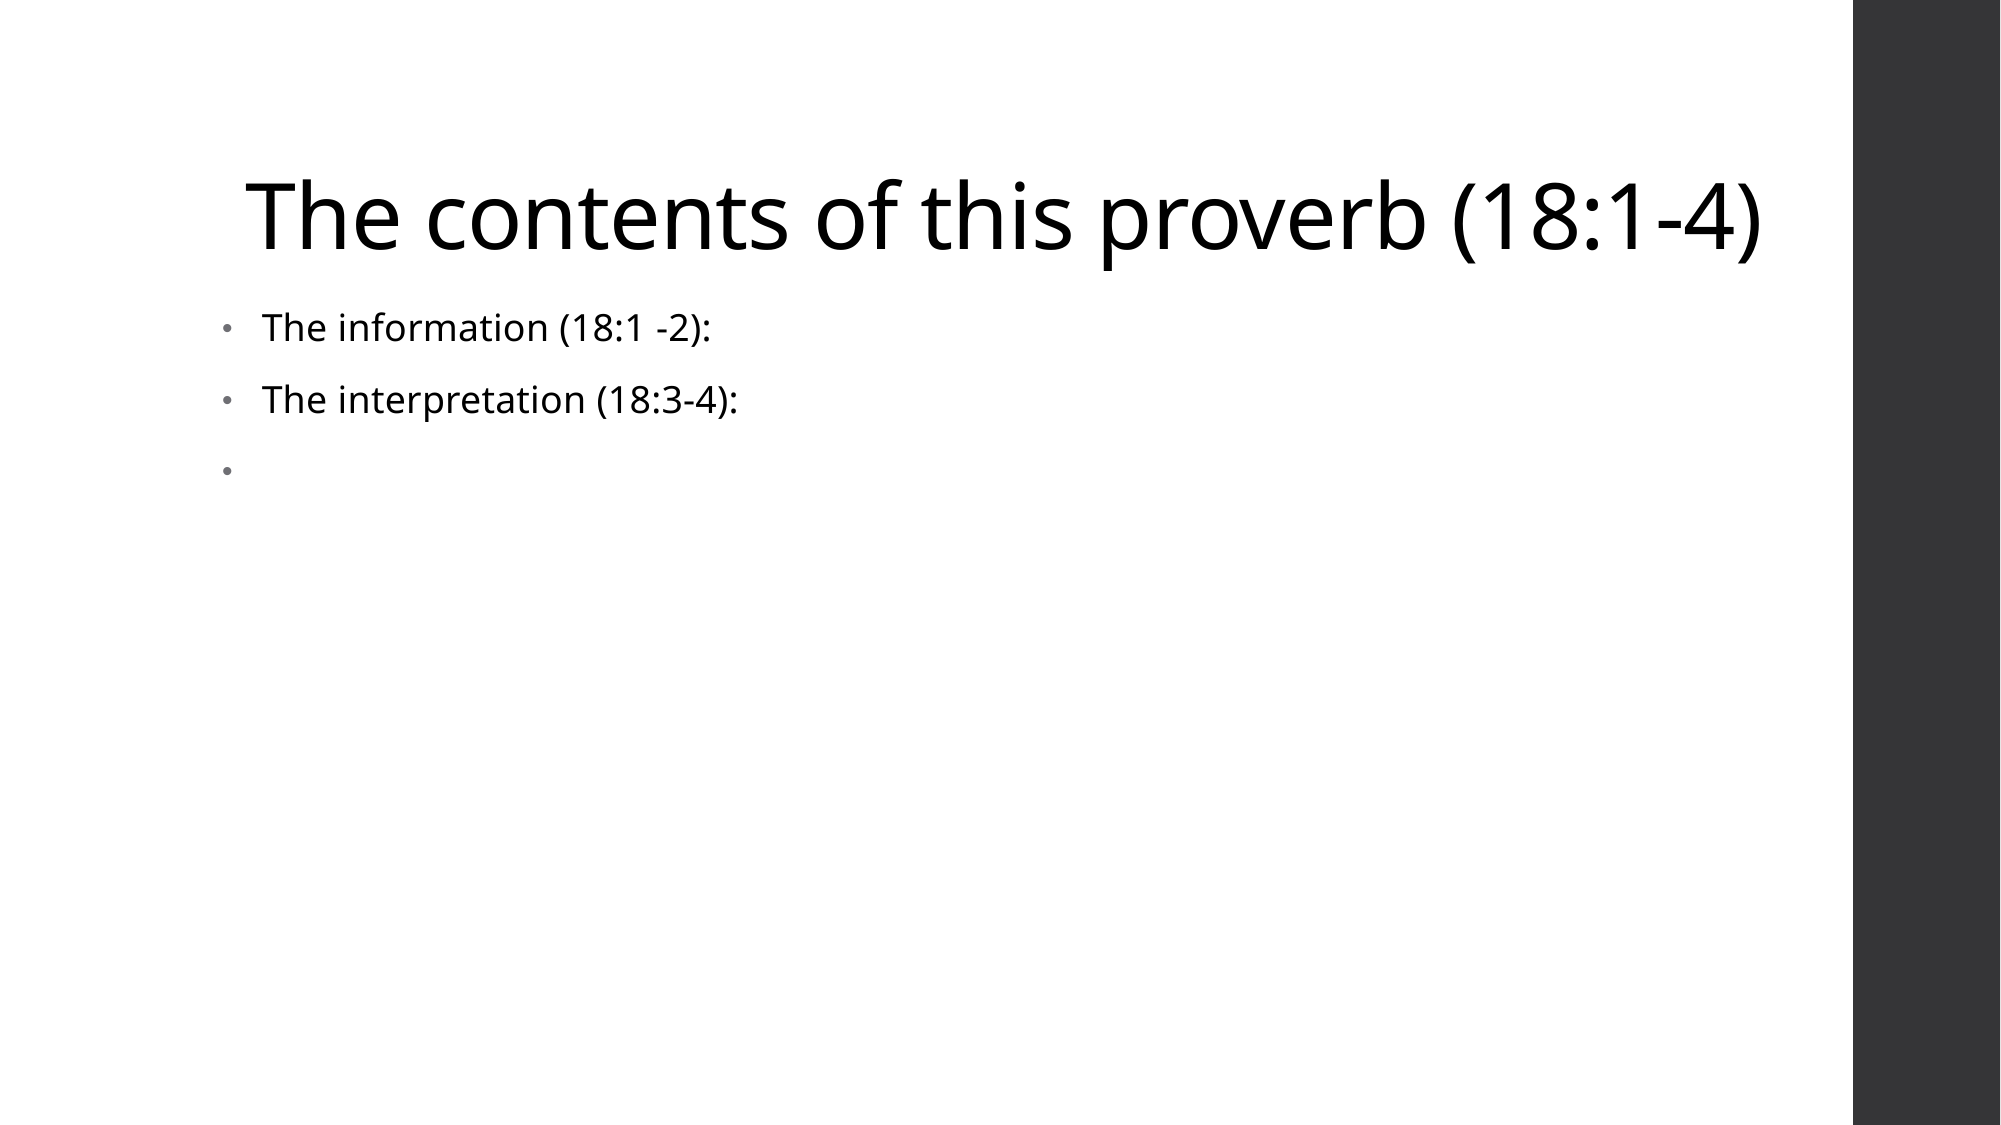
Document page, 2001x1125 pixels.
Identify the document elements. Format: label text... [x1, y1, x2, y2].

title The contents of this proverb (18:1-4) [206, 60, 1797, 278]
list The information (18:1 -2): The interpretation (18:3-4): [206, 299, 1617, 1014]
